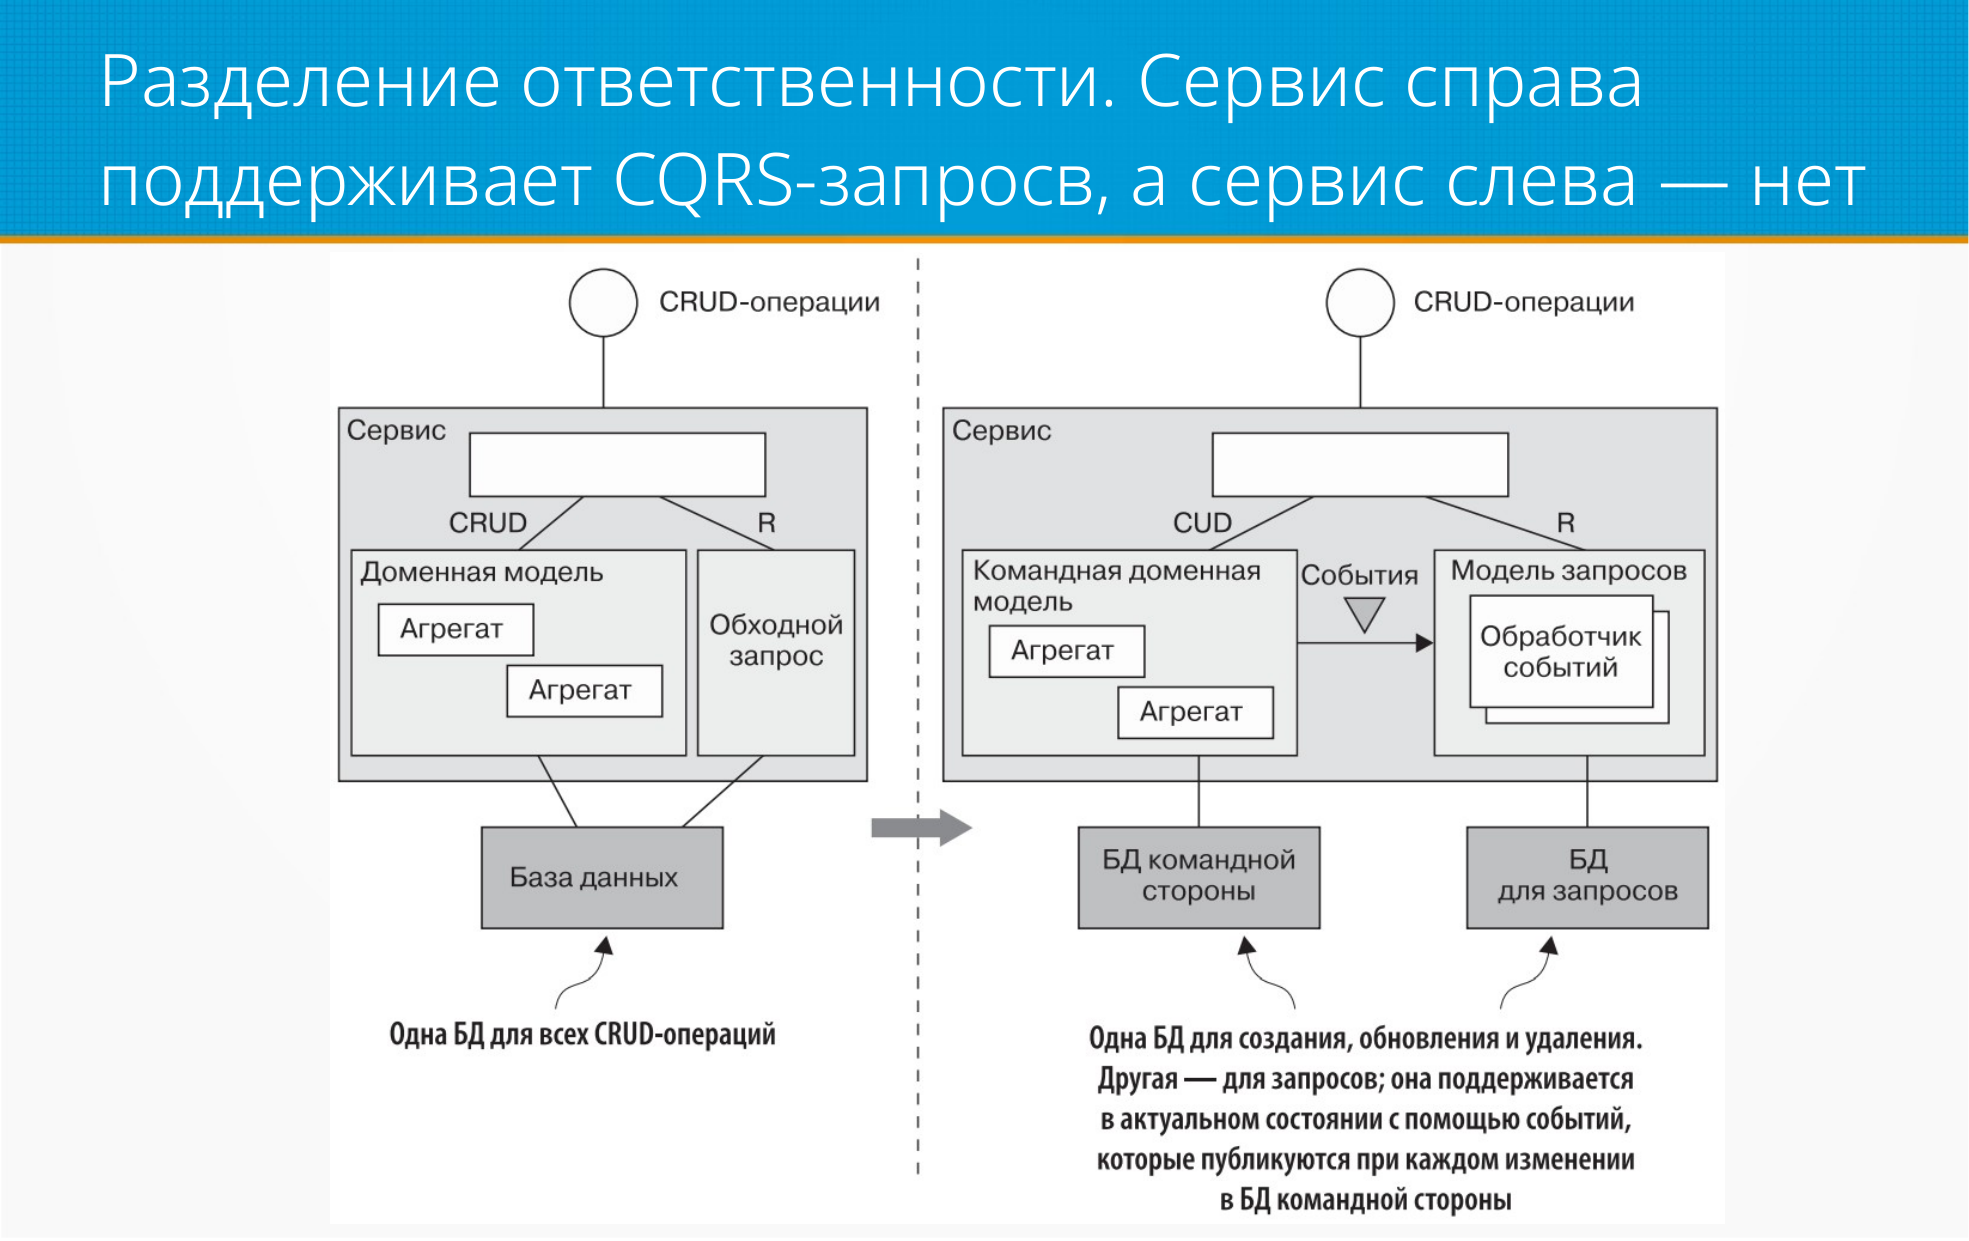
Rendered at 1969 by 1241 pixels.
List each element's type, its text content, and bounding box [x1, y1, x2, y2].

picture [0, 233, 1969, 1241]
title Разделение ответственности. Сервис справа поддерживает CQRS-запросв, а сервис слева — нет [98, 19, 1870, 227]
